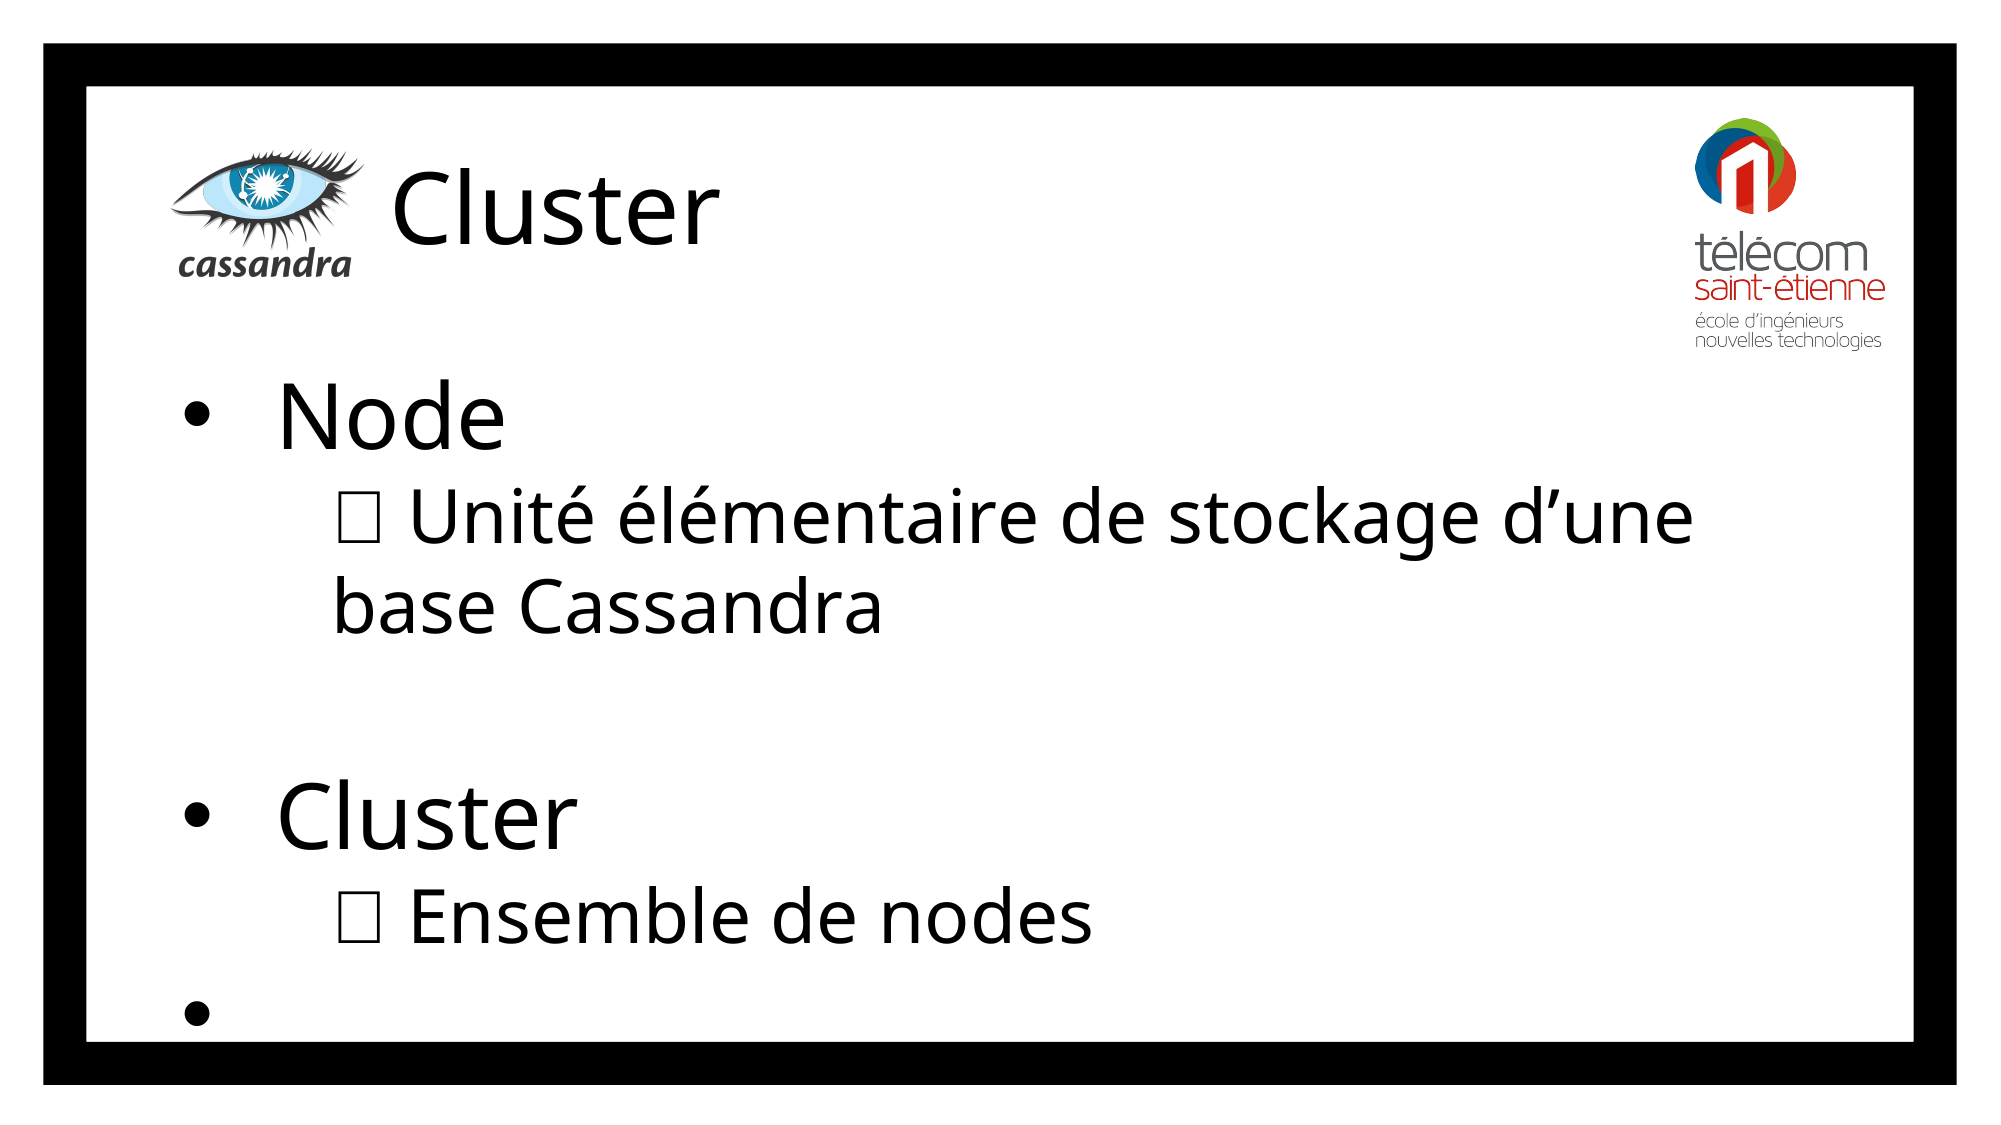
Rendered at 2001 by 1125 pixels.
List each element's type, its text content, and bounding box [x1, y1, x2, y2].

title Cluster [369, 138, 1849, 304]
picture [1695, 118, 1885, 351]
text_box Node  Unité élémentaire de stockage d’une base Cassandra Cluster  Ensemble de nodes [166, 350, 1849, 1125]
picture [166, 144, 368, 280]
picture [1715, 134, 1730, 138]
